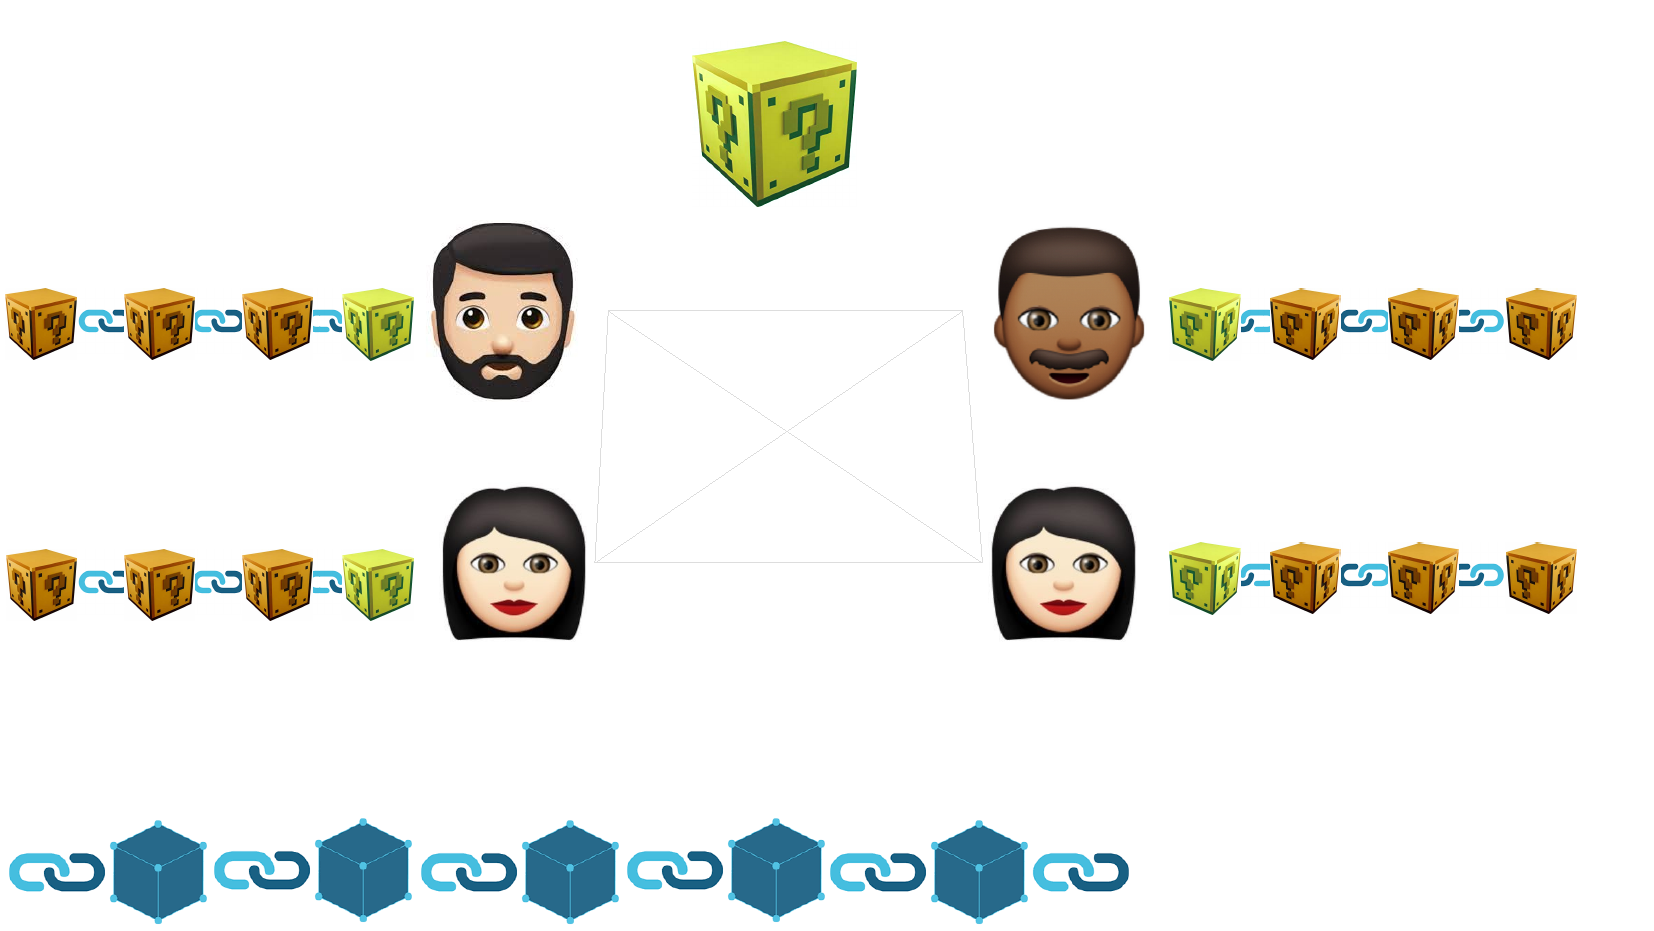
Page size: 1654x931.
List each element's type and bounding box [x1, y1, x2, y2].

picture [982, 482, 1145, 644]
picture [6, 549, 414, 621]
picture [974, 218, 1164, 408]
picture [1169, 542, 1577, 615]
picture [1169, 288, 1577, 361]
picture [4, 814, 1134, 928]
picture [692, 41, 857, 207]
picture [433, 482, 595, 644]
picture [5, 204, 609, 418]
